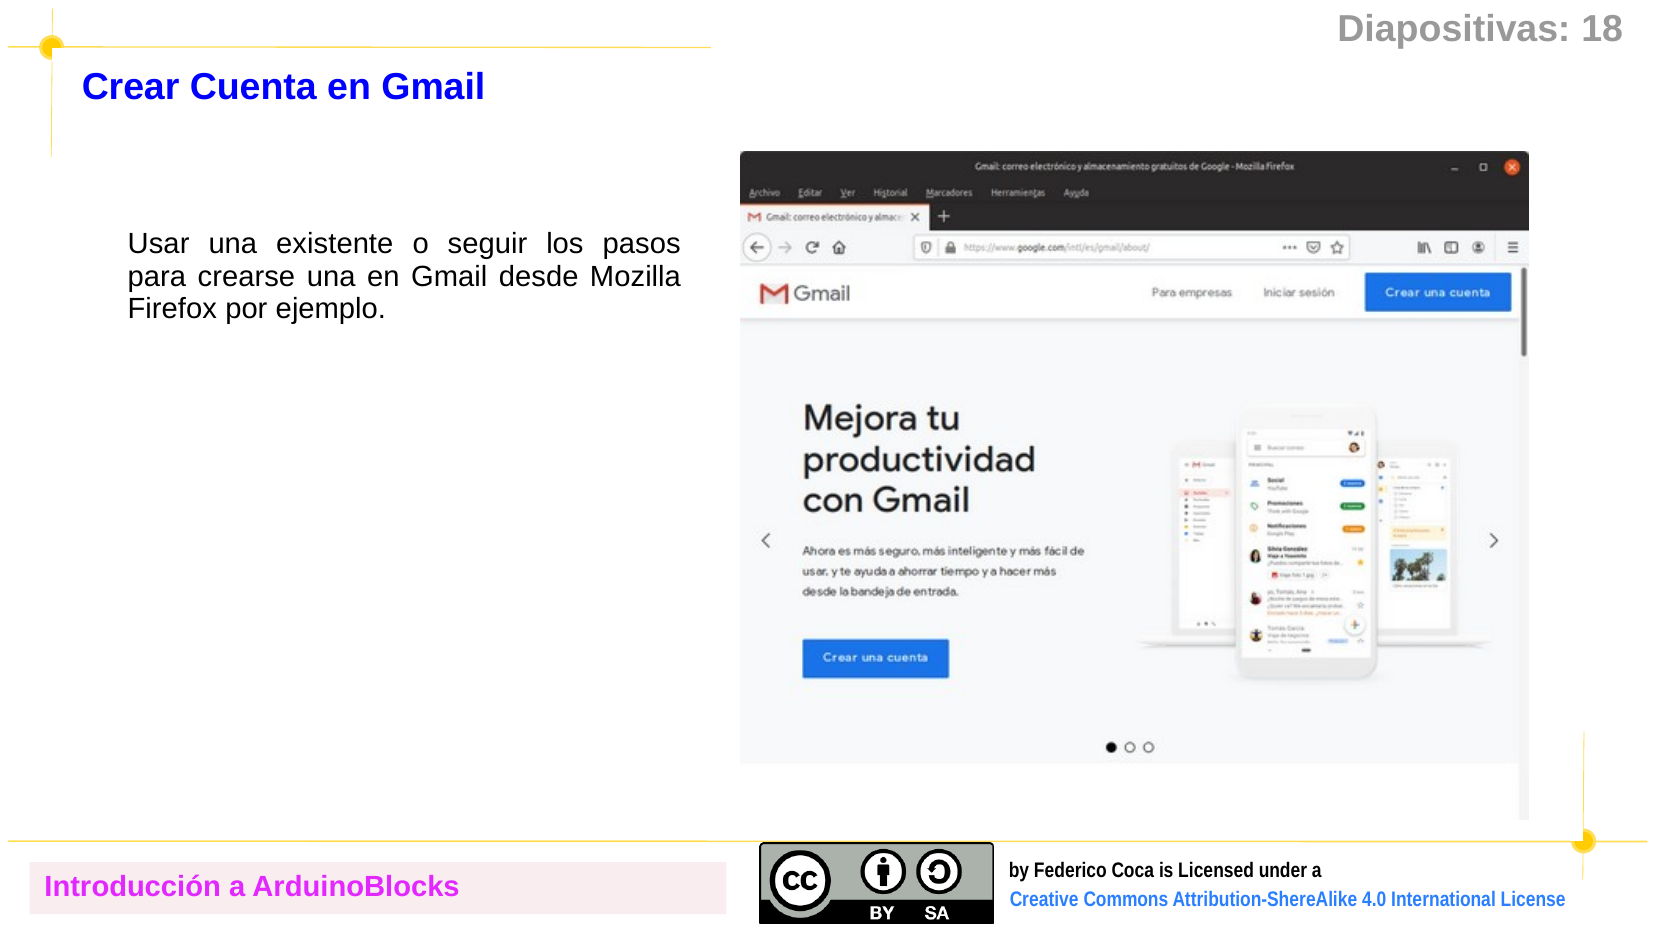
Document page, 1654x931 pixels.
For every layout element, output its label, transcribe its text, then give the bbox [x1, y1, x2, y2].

text_box Crear Cuenta en Gmail [67, 58, 1207, 116]
text_box Diapositivas: 18 [1322, 0, 1644, 57]
picture [740, 151, 1529, 820]
text_box Usar una existente o seguir los pasos para crearse una en Gmail desde Mozilla Firefox por ejemplo. [112, 219, 697, 333]
text_box Introducción a ArduinoBlocks [29, 862, 727, 915]
